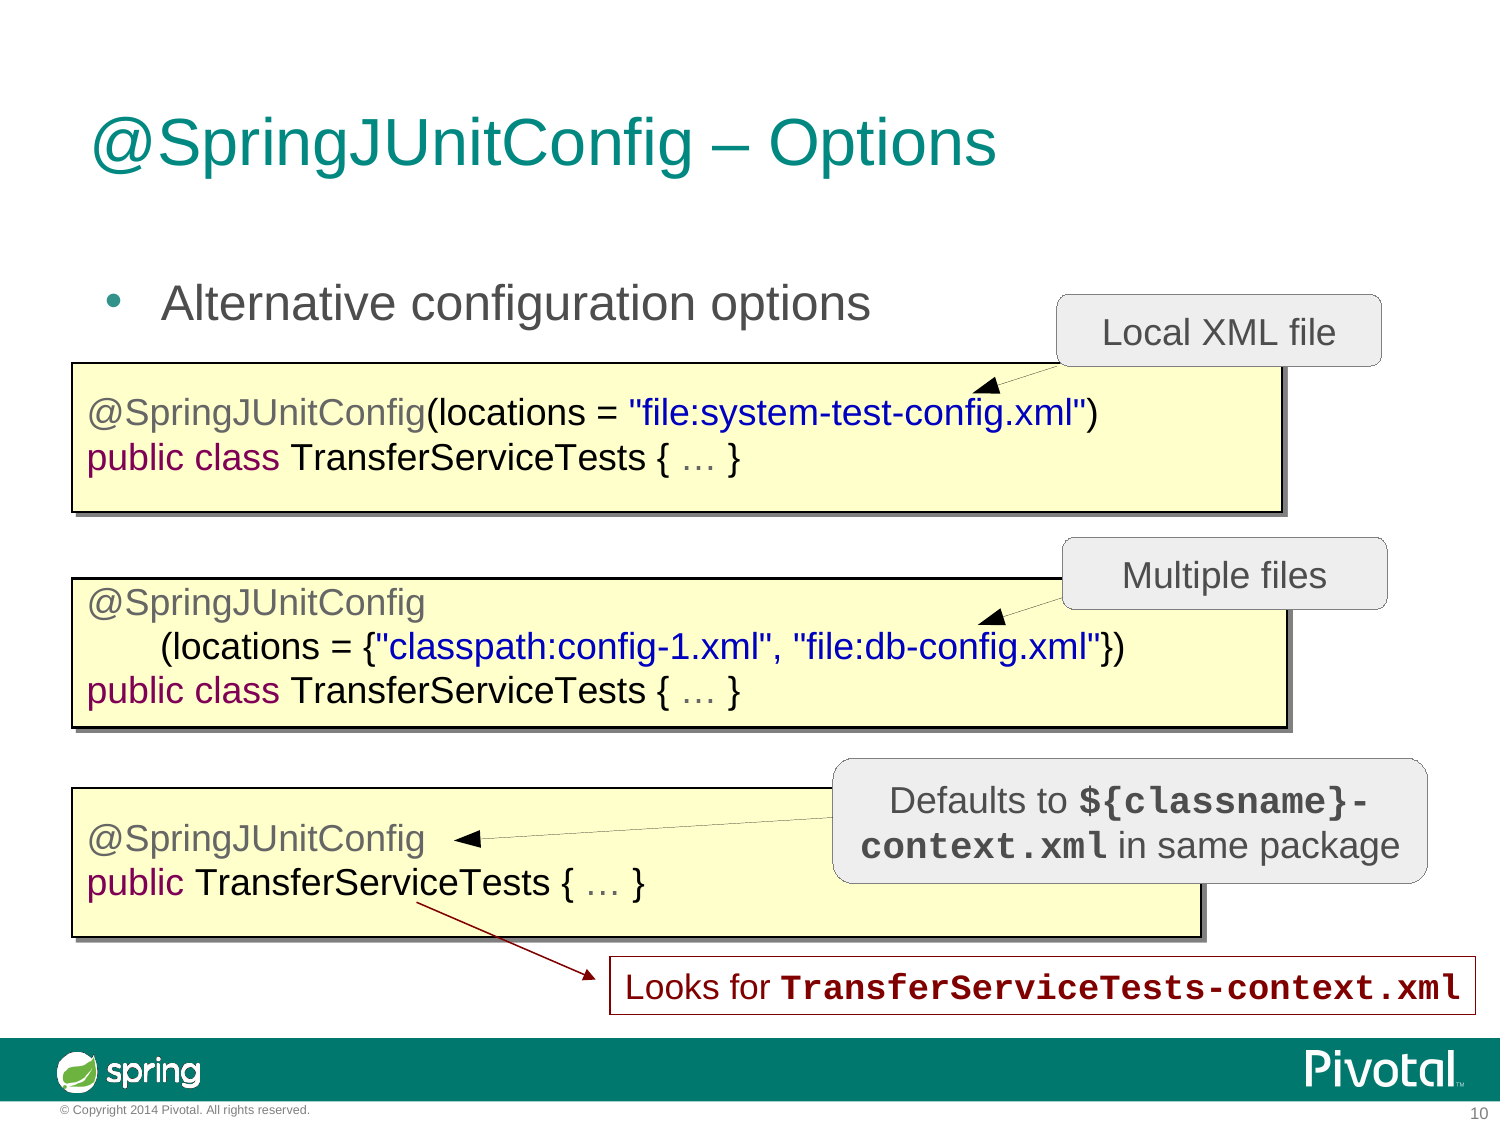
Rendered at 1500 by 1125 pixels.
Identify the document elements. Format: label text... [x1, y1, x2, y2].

title @SpringJUnitConfig – Options [75, 45, 1426, 233]
list @SpringJUnitConfig(locations = "file:system-test-config.xml") public class TransferServiceTests { … } [71, 362, 1282, 512]
text_box Multiple files [1062, 537, 1388, 610]
picture [32, 1041, 210, 1103]
list @SpringJUnitConfig public TransferServiceTests { … } [71, 787, 1202, 937]
text_box Defaults to ${classname}- context.xml in same package [832, 758, 1428, 884]
text_box Local XML file [1056, 294, 1382, 367]
picture [1306, 1050, 1464, 1087]
list Alternative configuration options [89, 262, 1440, 1005]
list @SpringJUnitConfig (locations = {"classpath:config-1.xml", "file:db-config.xml"}) public class TransferServiceTests { … } [71, 578, 1288, 728]
text_box Looks for TransferServiceTests-context.xml [610, 956, 1476, 1015]
